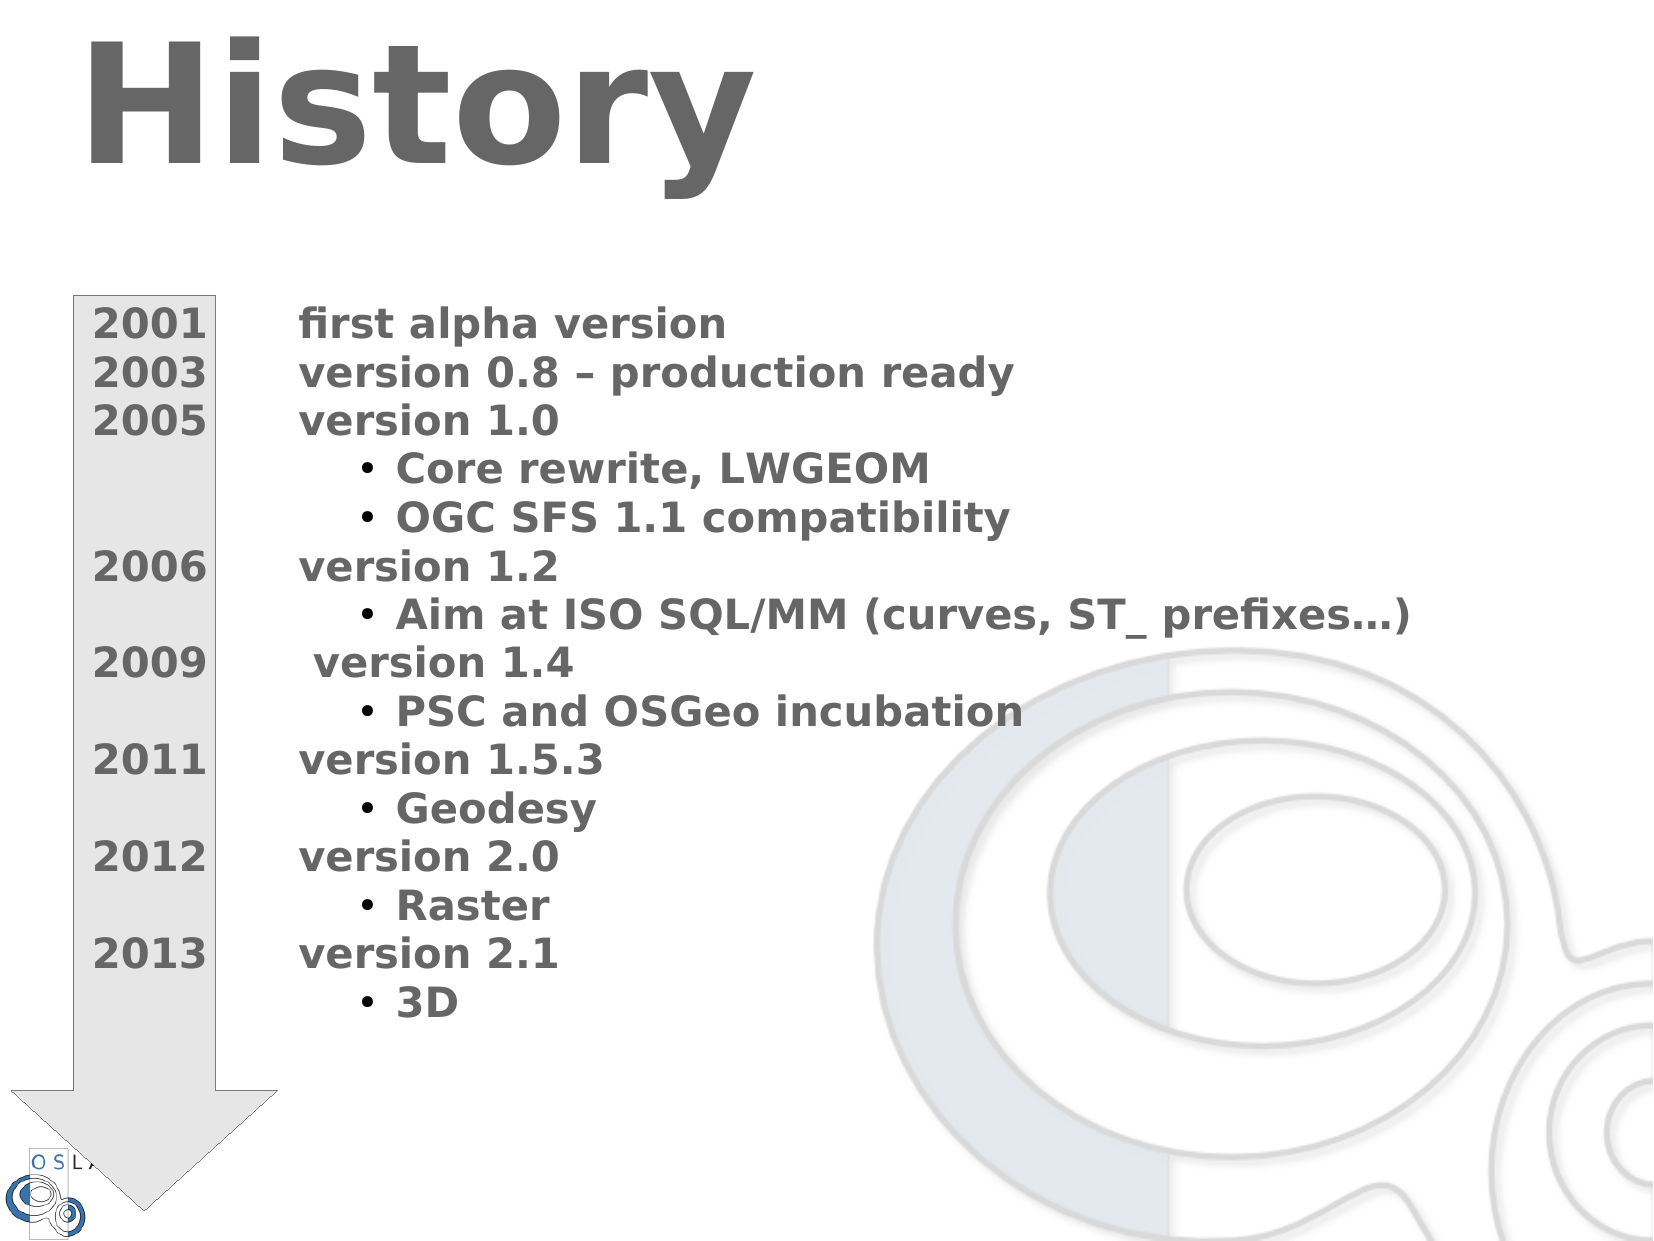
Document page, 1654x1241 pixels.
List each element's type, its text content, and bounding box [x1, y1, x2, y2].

subtitle History 2001 first alpha version 2003 version 0.8 – production ready 2005 version 1.0 Core rewrite, LWGEOM OGC SFS 1.1 compatibility 2006 version 1.2 Aim at ISO SQL/MM (curves, ST_ prefixes…) 2009 version 1.4 PSC and OSGeo incubation 2011 version 1.5.3 Geodesy 2012 version 2.0 Raster 2013 version 2.1 3D [76, 0, 1565, 1109]
text_box [11, 295, 257, 1211]
picture [0, 0, 1654, 1241]
